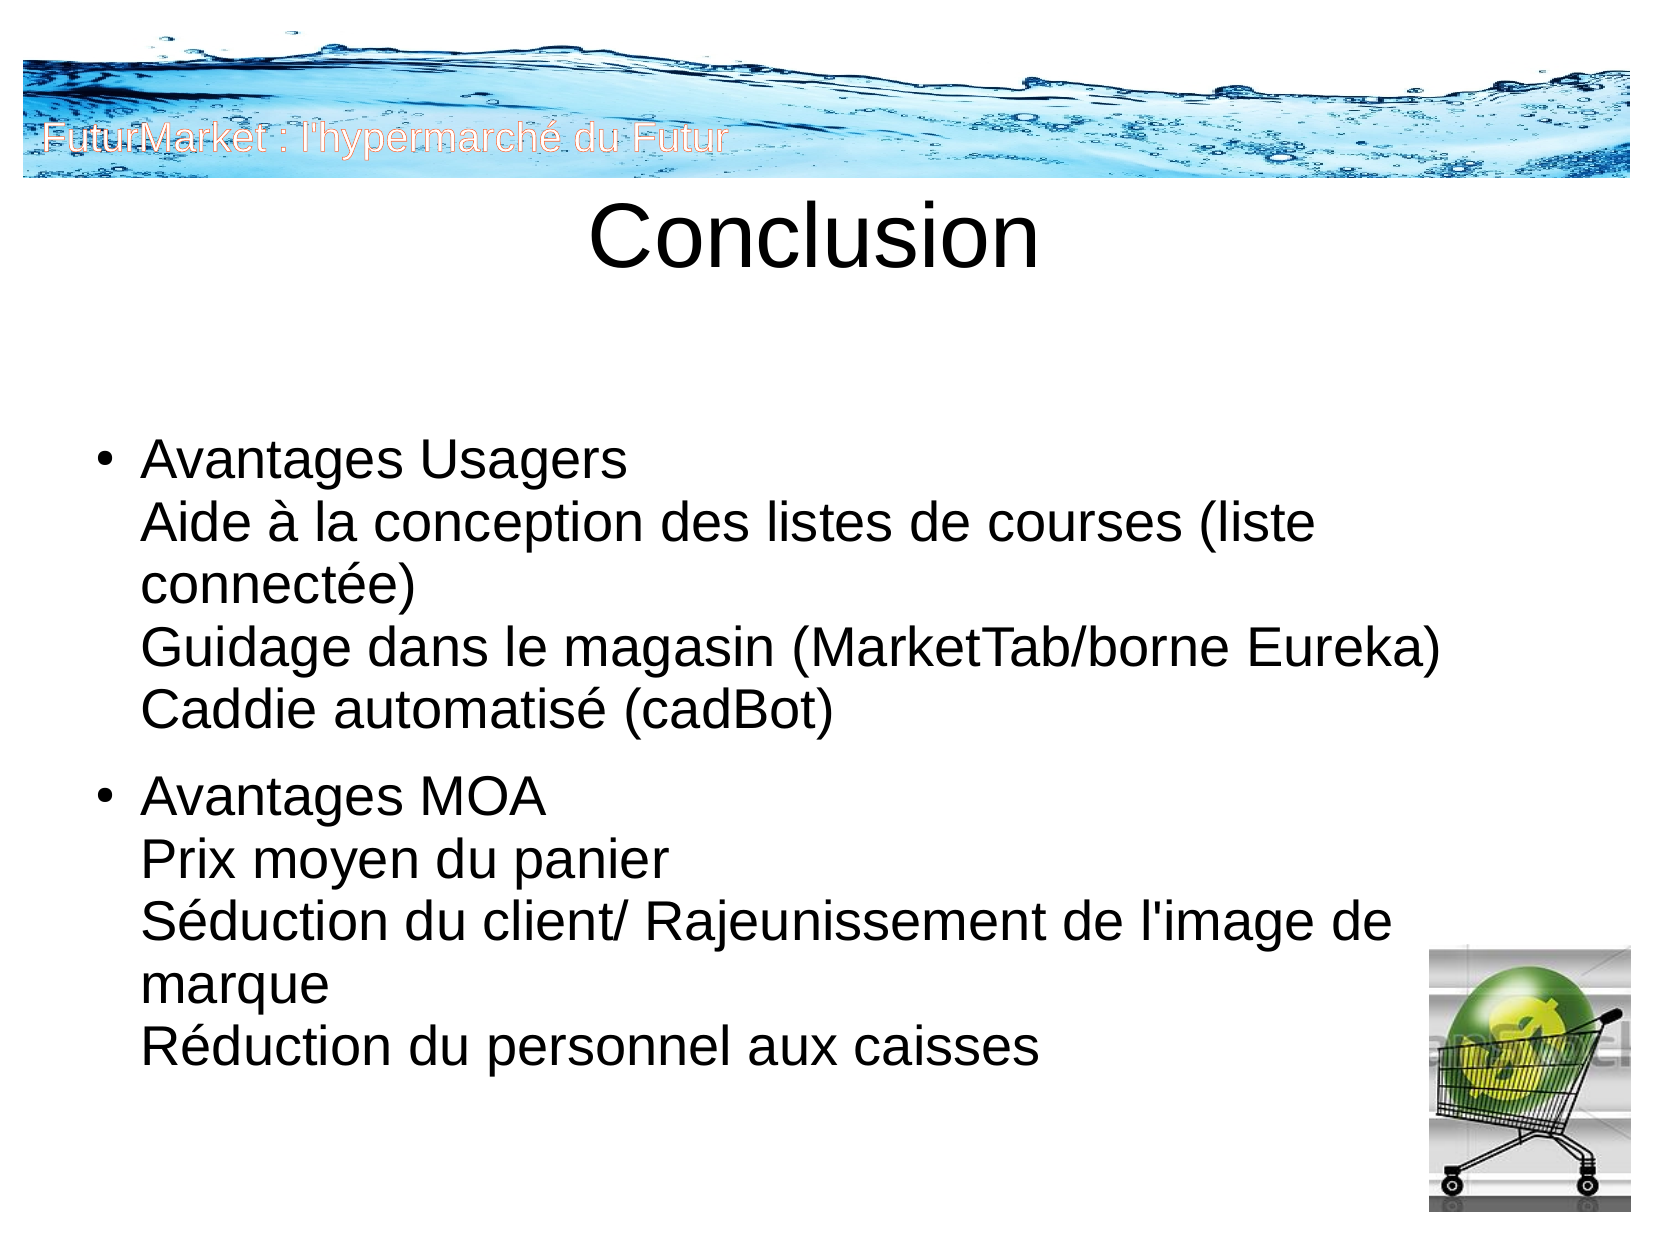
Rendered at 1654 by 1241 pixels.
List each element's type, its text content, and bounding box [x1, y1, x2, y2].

picture [1429, 944, 1631, 1212]
list Avantages Usagers Aide à la conception des listes de courses (liste connectée) Guidage dans le magasin (MarketTab/borne Eureka) Caddie automatisé (cadBot) Avantages MOA Prix moyen du panier Séduction du client/ Rajeunissement de l'image de marque Réduction du personnel aux caisses [80, 427, 1569, 1148]
title [130, 64, 1619, 272]
title Conclusion [23, 183, 1607, 287]
picture [23, 23, 1630, 178]
